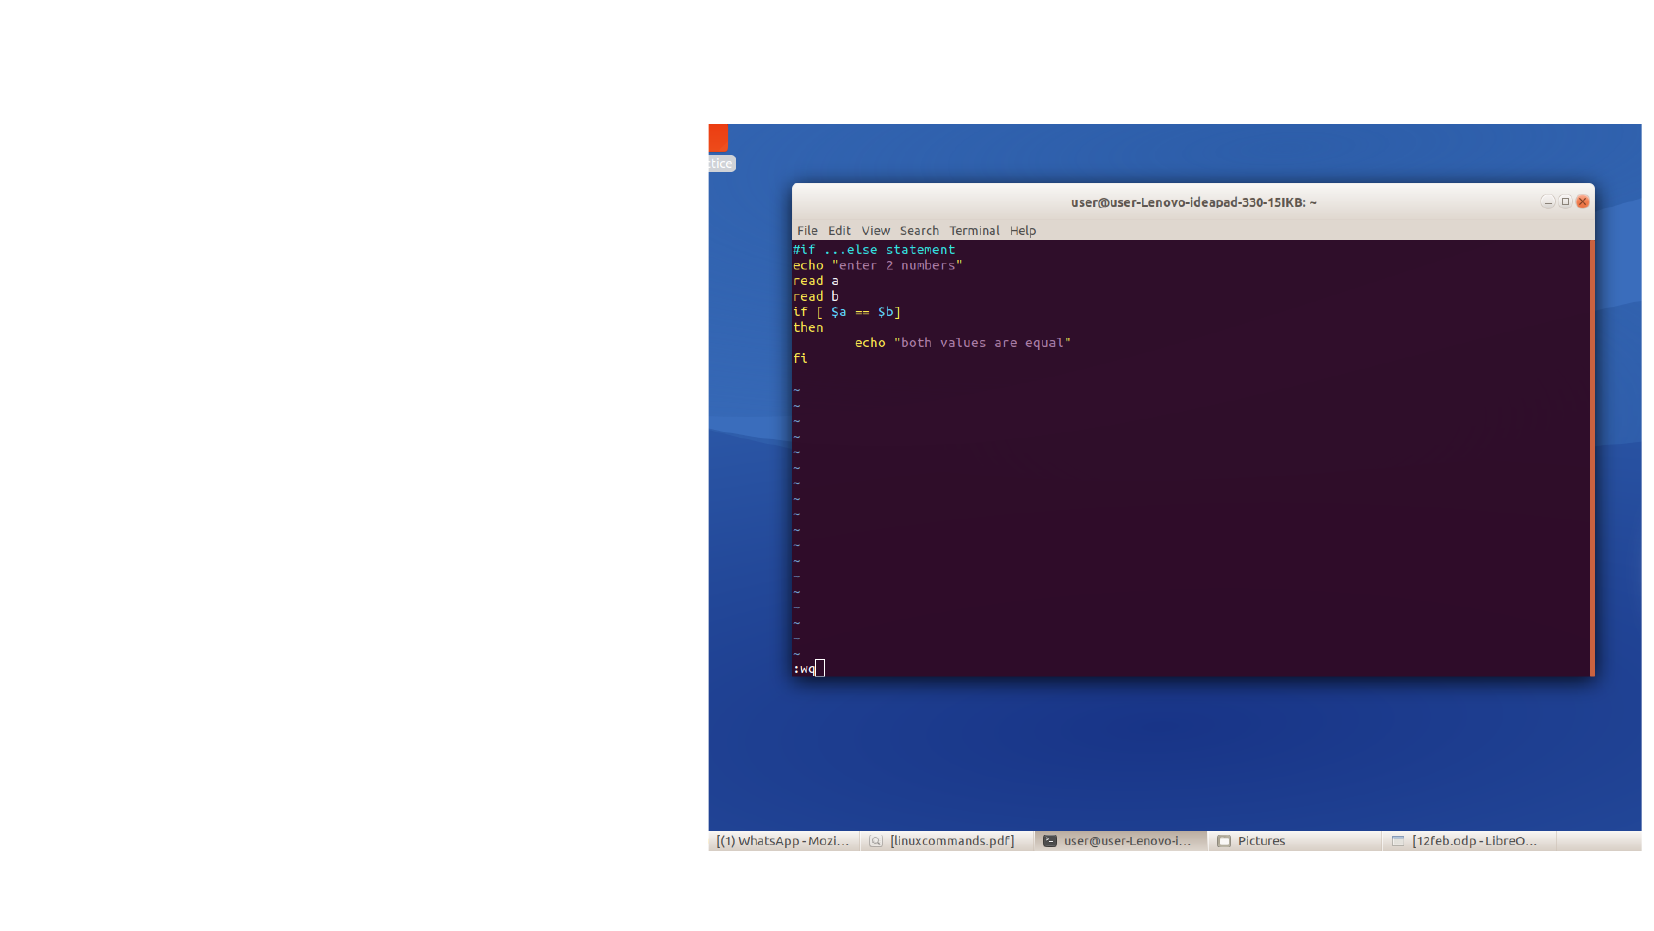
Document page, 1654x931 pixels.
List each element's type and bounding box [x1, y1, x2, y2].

picture [708, 124, 1642, 851]
